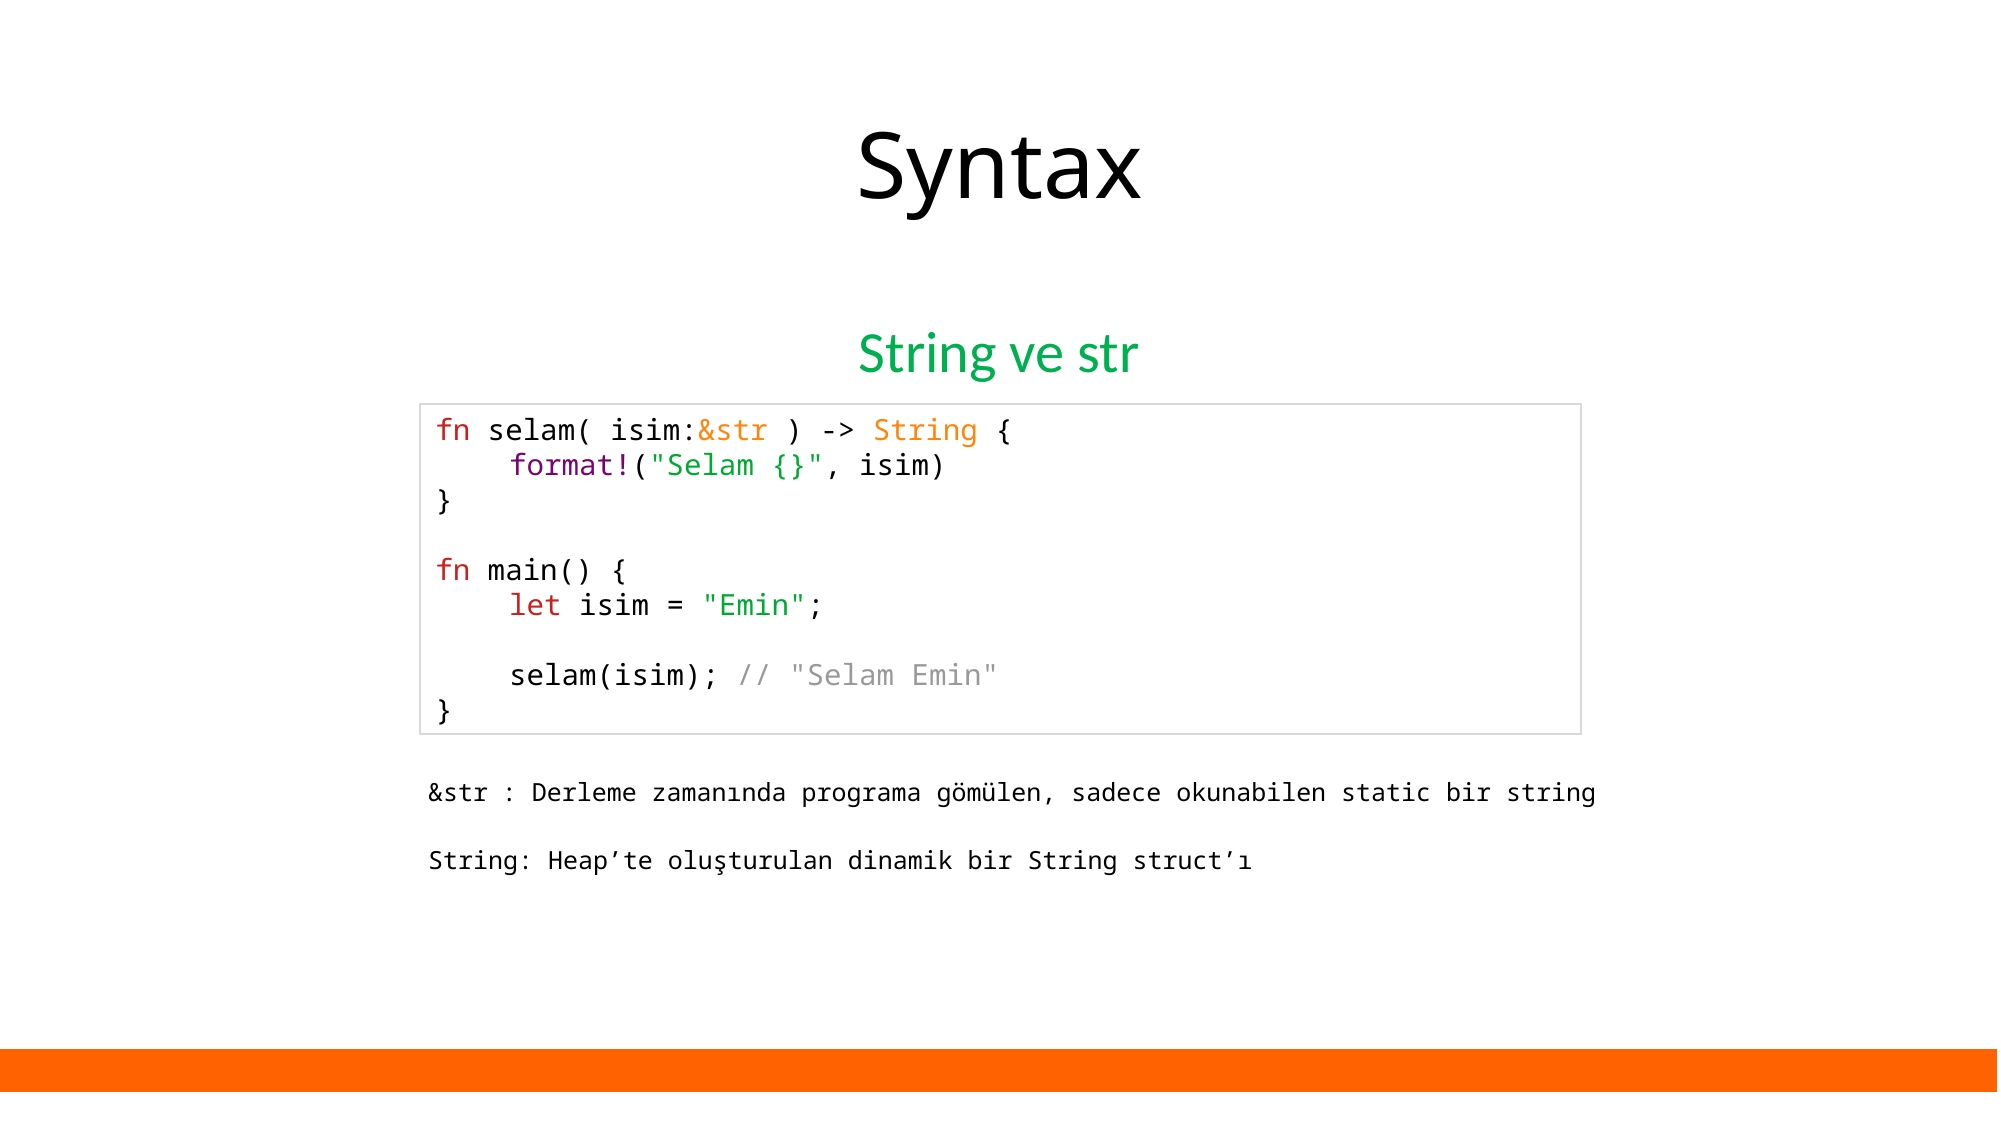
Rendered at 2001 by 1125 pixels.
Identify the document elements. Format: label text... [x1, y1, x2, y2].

title Syntax [137, 59, 1863, 278]
text_box &str : Derleme zamanında programa gömülen, sadece okunabilen static bir string String: Heap’te oluşturulan dinamik bir String struct’ı [413, 767, 1430, 858]
text_box [0, 1049, 1997, 1092]
list String ve str [420, 314, 1579, 403]
text_box fn selam( isim:&str ) -> String { format!("Selam {}", isim) } fn main() { let isim = "Emin"; selam(isim); // "Selam Emin" } [420, 404, 1581, 734]
